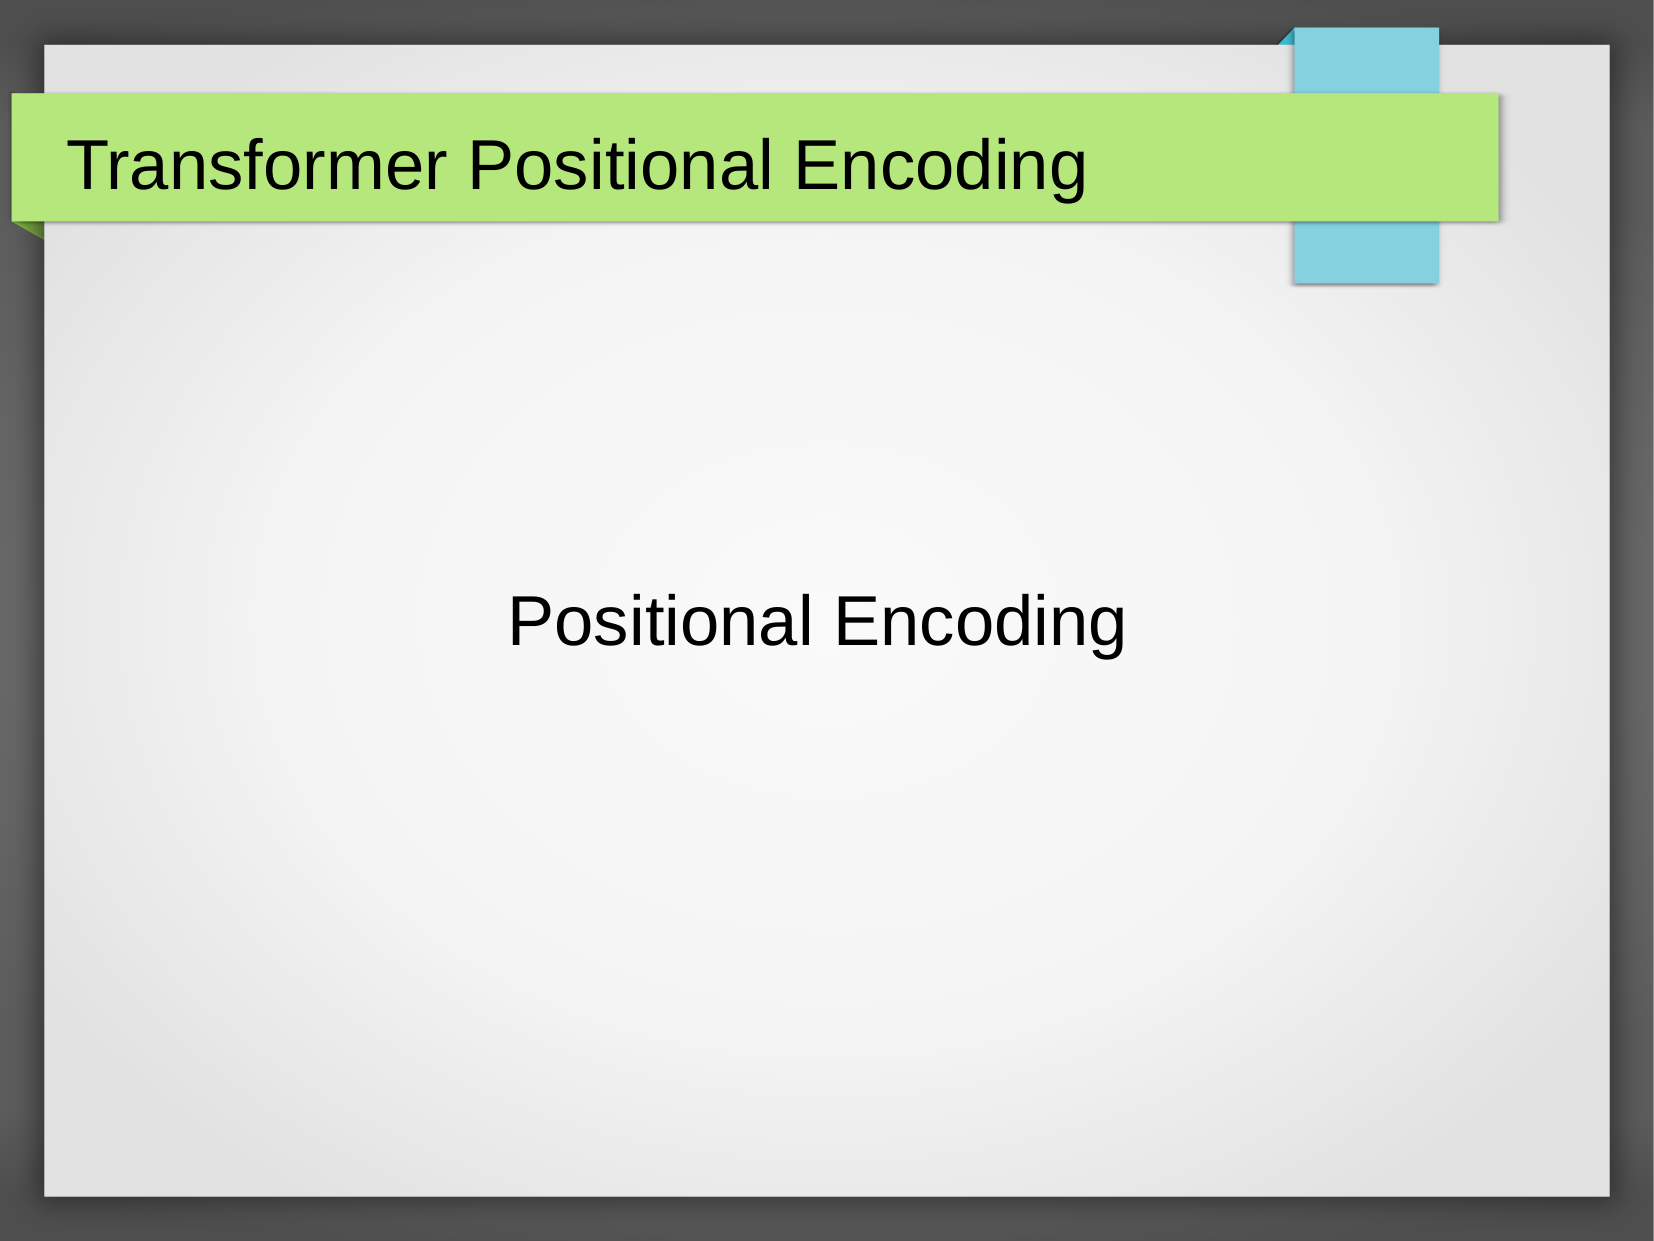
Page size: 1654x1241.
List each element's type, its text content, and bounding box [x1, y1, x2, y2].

picture [0, 0, 1654, 1241]
title Transformer Positional Encoding [46, 125, 1441, 206]
text_box Positional Encoding [472, 573, 1184, 668]
